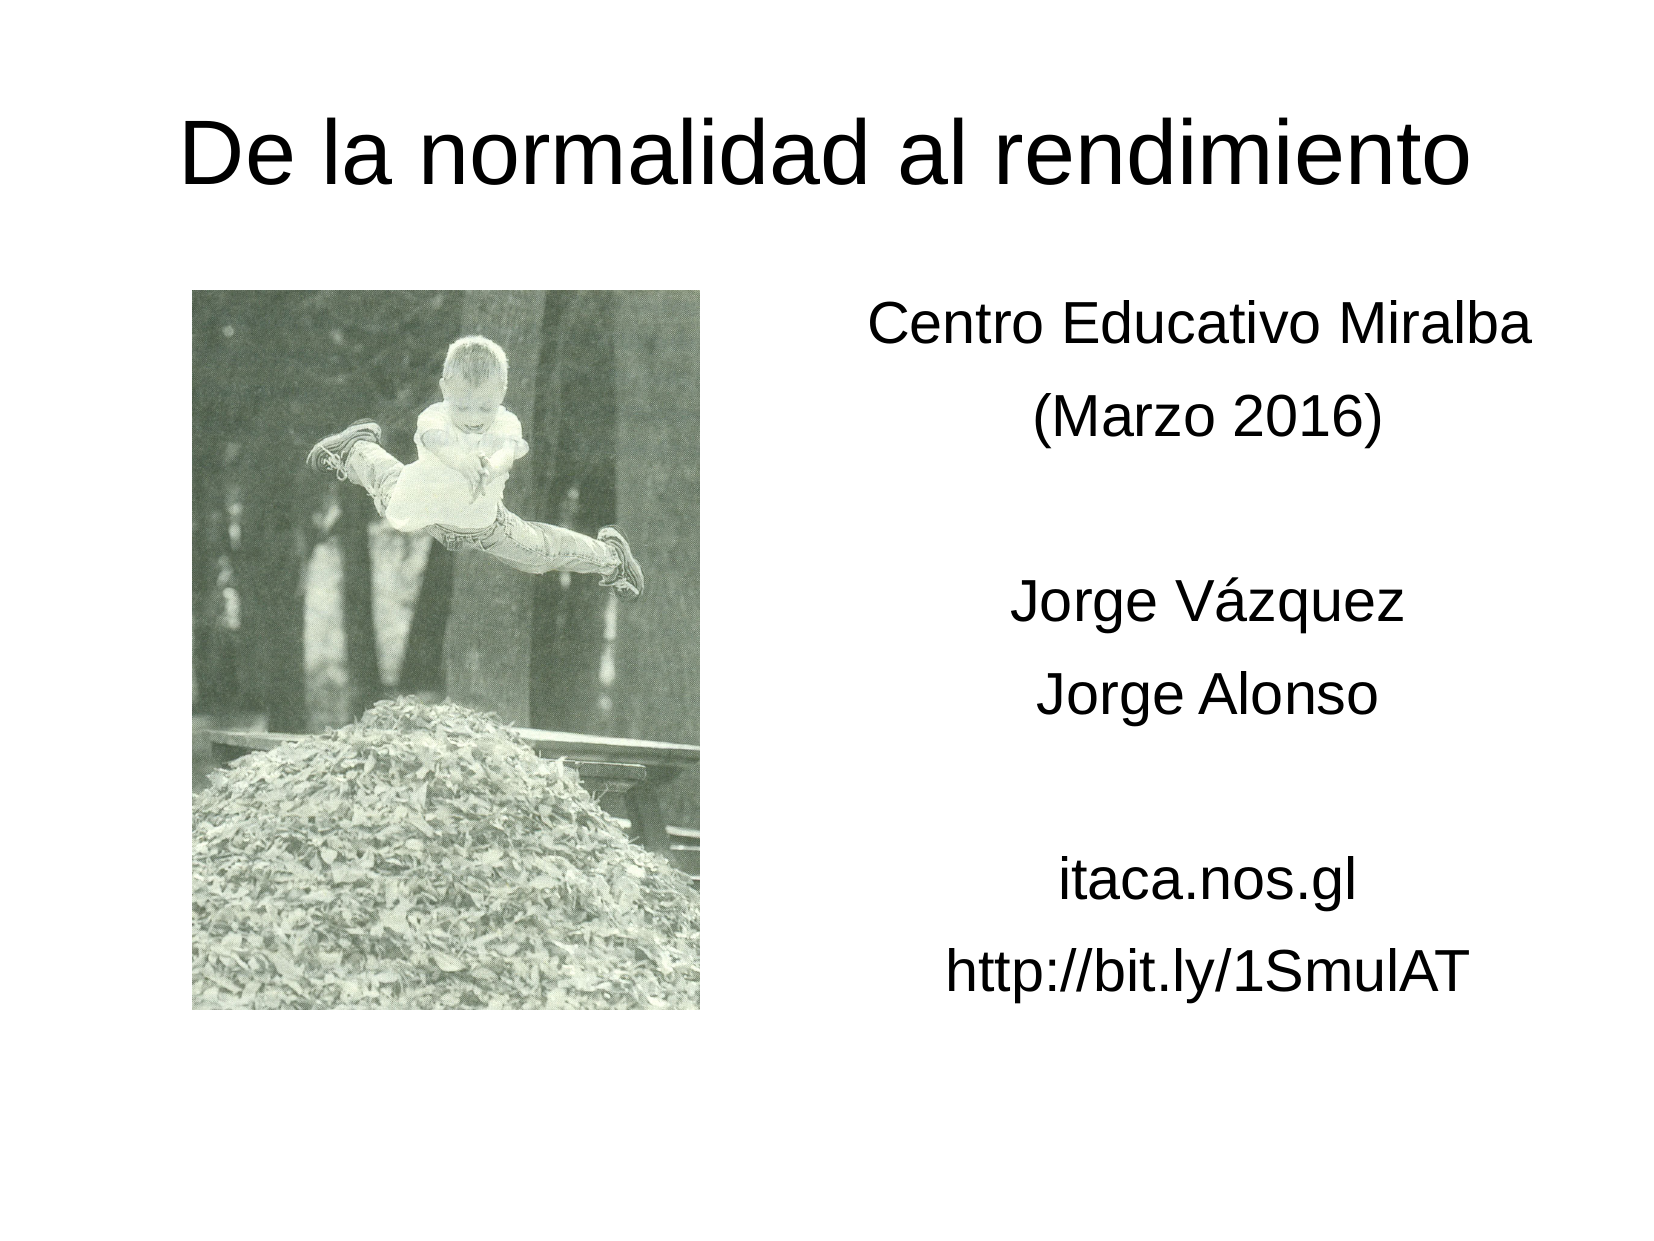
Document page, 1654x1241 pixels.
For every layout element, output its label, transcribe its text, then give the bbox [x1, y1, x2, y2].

picture [192, 290, 700, 1010]
title De la normalidad al rendimiento [82, 49, 1571, 257]
list Centro Educativo Miralba (Marzo 2016) Jorge Vázquez Jorge Alonso itaca.nos.gl http://bit.ly/1SmulAT [845, 290, 1572, 1010]
